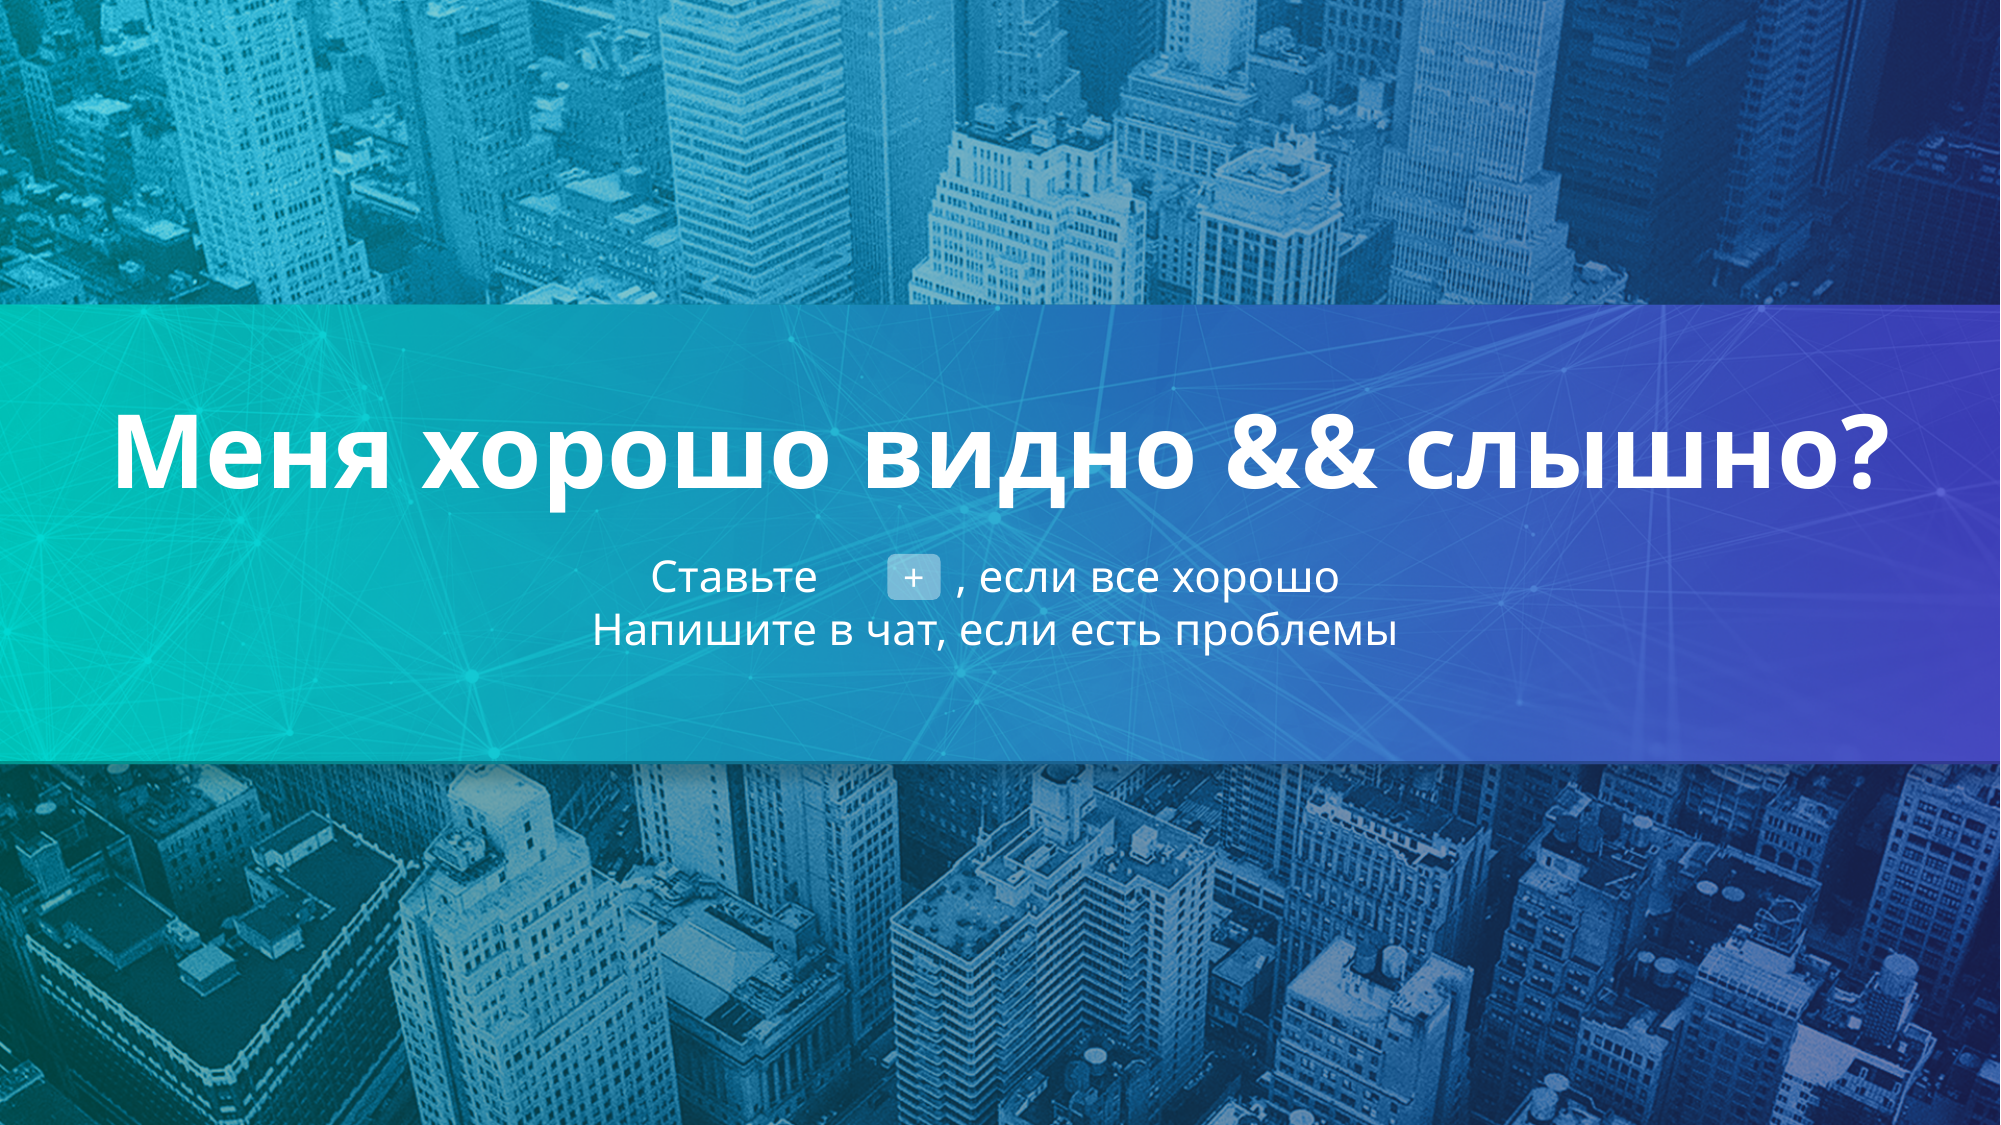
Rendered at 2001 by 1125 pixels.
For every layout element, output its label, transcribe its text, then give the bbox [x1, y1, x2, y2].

text_box Ставьте , если все хорошо Напишите в чат, если есть проблемы [0, 548, 1991, 655]
text_box Меня хорошо видно && слышно? [8, 341, 1992, 554]
text_box [0, 0, 2000, 305]
text_box [0, 761, 2000, 1125]
picture [0, 305, 2000, 761]
text_box + [887, 553, 941, 600]
